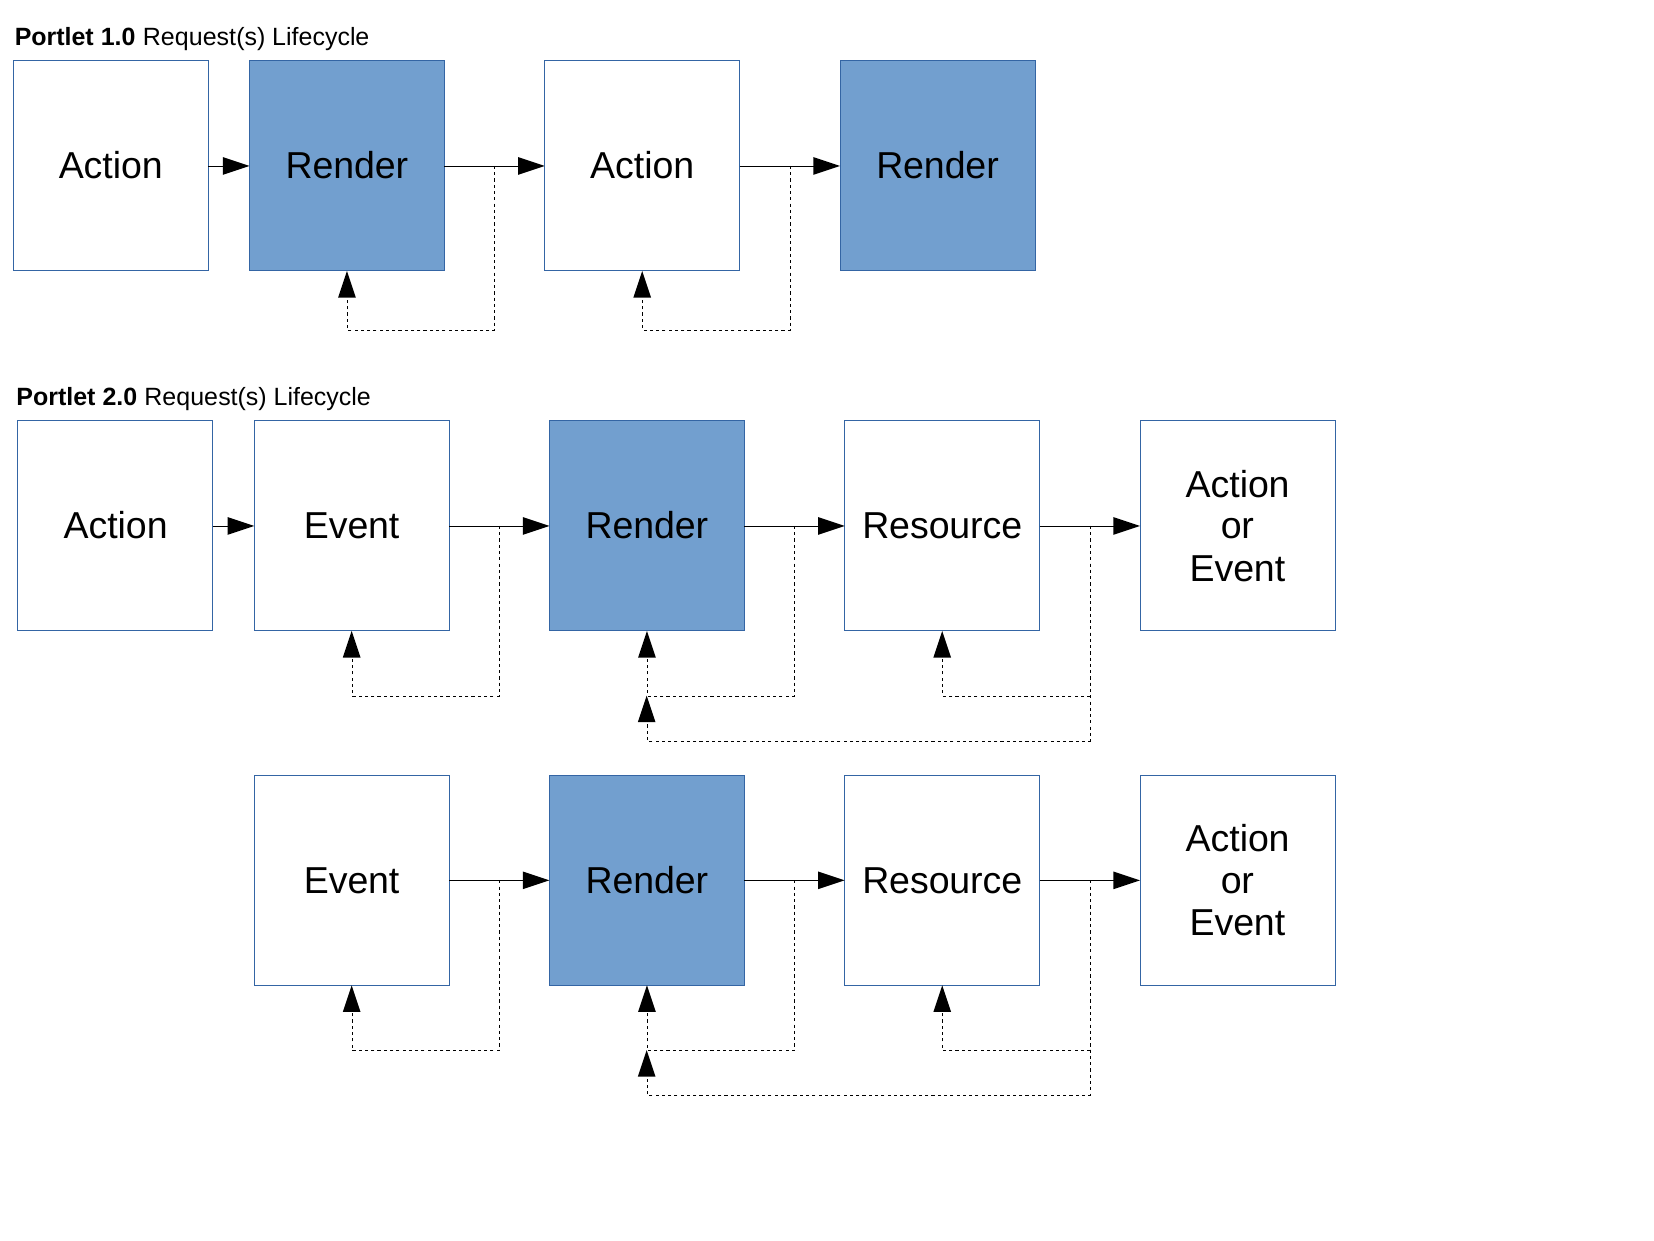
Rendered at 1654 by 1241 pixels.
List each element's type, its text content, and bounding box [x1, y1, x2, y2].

text_box Action [13, 60, 209, 271]
text_box Portlet 2.0 Request(s) Lifecycle [1, 375, 386, 418]
text_box Render [840, 60, 1036, 271]
text_box Event [254, 775, 450, 986]
text_box Event [254, 420, 450, 631]
text_box Resource [844, 420, 1040, 631]
text_box Render [549, 420, 745, 631]
text_box Action [544, 60, 740, 271]
text_box Action or Event [1140, 420, 1336, 631]
text_box Action or Event [1140, 775, 1336, 986]
text_box Render [249, 60, 445, 271]
text_box Render [549, 775, 745, 986]
text_box Resource [844, 775, 1040, 986]
text_box Action [17, 420, 213, 631]
text_box Portlet 1.0 Request(s) Lifecycle [0, 15, 384, 58]
